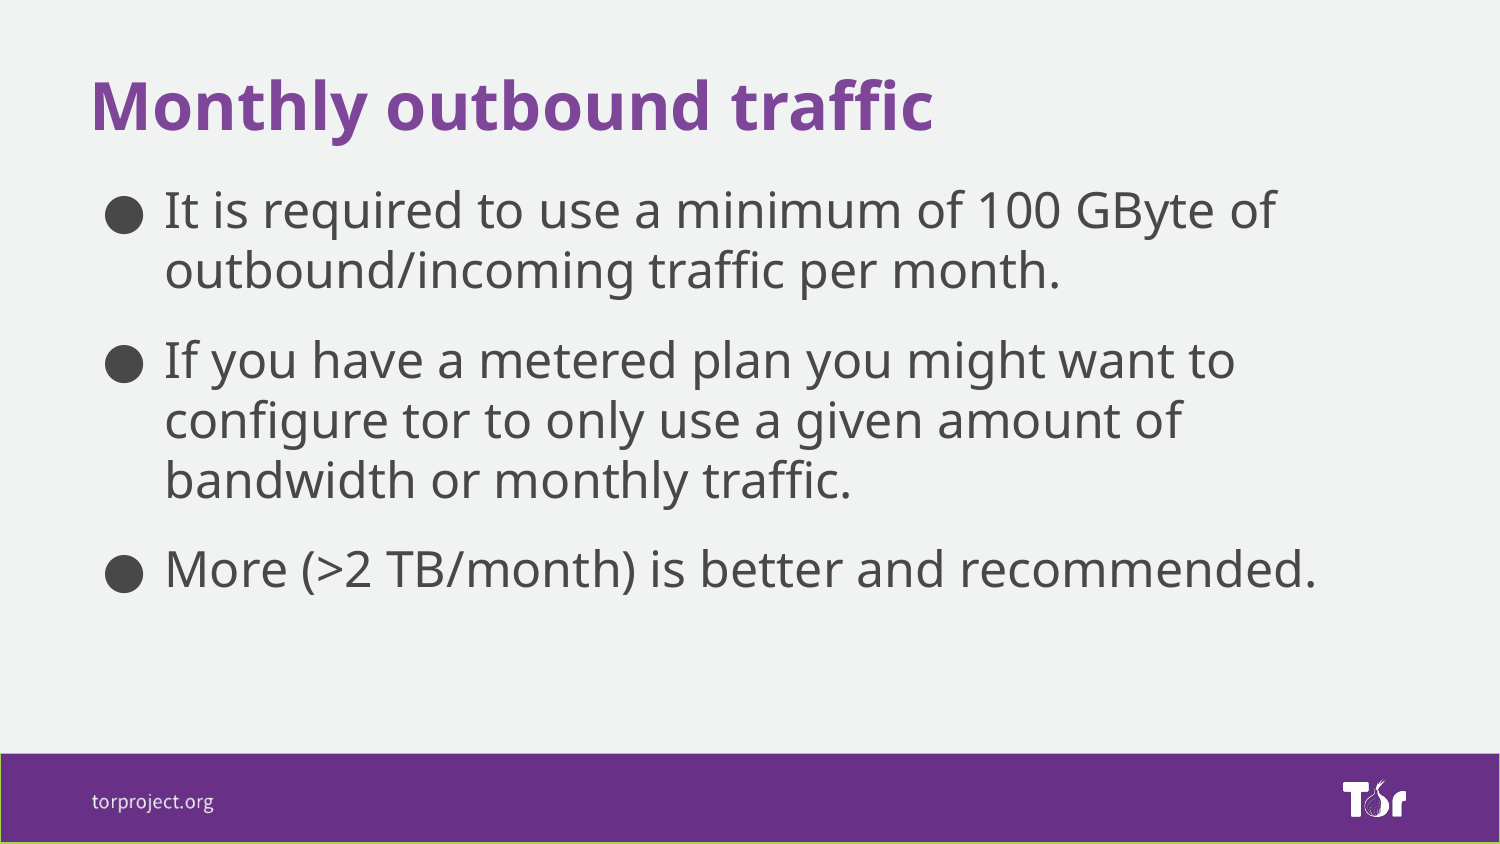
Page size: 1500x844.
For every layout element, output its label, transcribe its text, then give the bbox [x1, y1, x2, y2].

picture [1343, 778, 1406, 817]
picture [75, 780, 604, 821]
text_box Monthly outbound traffic [75, 33, 1425, 171]
text_box It is required to use a minimum of 100 GByte of outbound/incoming traffic per month. If you have a metered plan you might want to configure tor to only use a given amount of bandwidth or monthly traffic. More (>2 TB/month) is better and recommended. [75, 171, 1425, 728]
